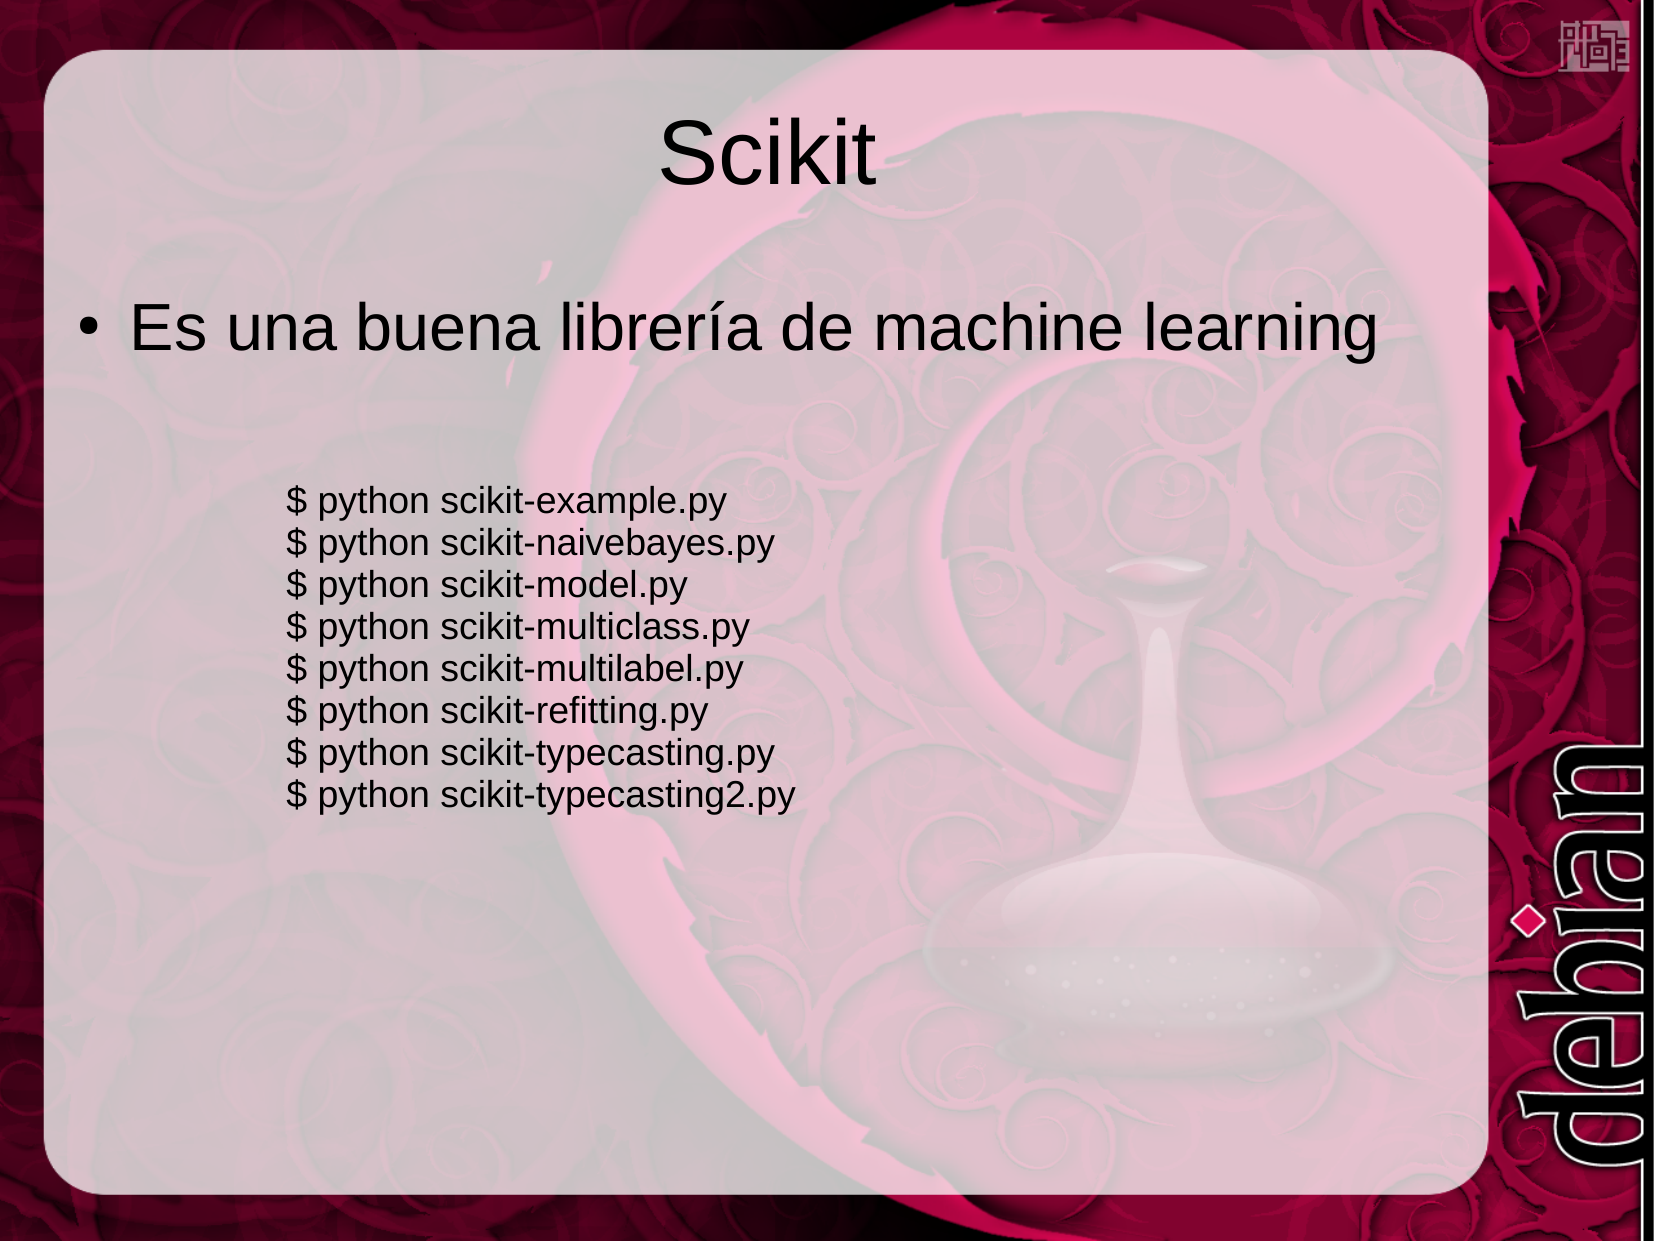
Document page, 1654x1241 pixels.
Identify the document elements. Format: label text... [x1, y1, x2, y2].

title Scikit [59, 49, 1477, 257]
list Es una buena librería de machine learning [59, 290, 1477, 1109]
text_box $ python scikit-example.py $ python scikit-naivebayes.py $ python scikit-model.py $ python scikit-multiclass.py $ python scikit-multilabel.py $ python scikit-refitting.py $ python scikit-typecasting.py $ python scikit-typecasting2.py [271, 472, 1146, 824]
picture [0, 0, 1654, 1241]
